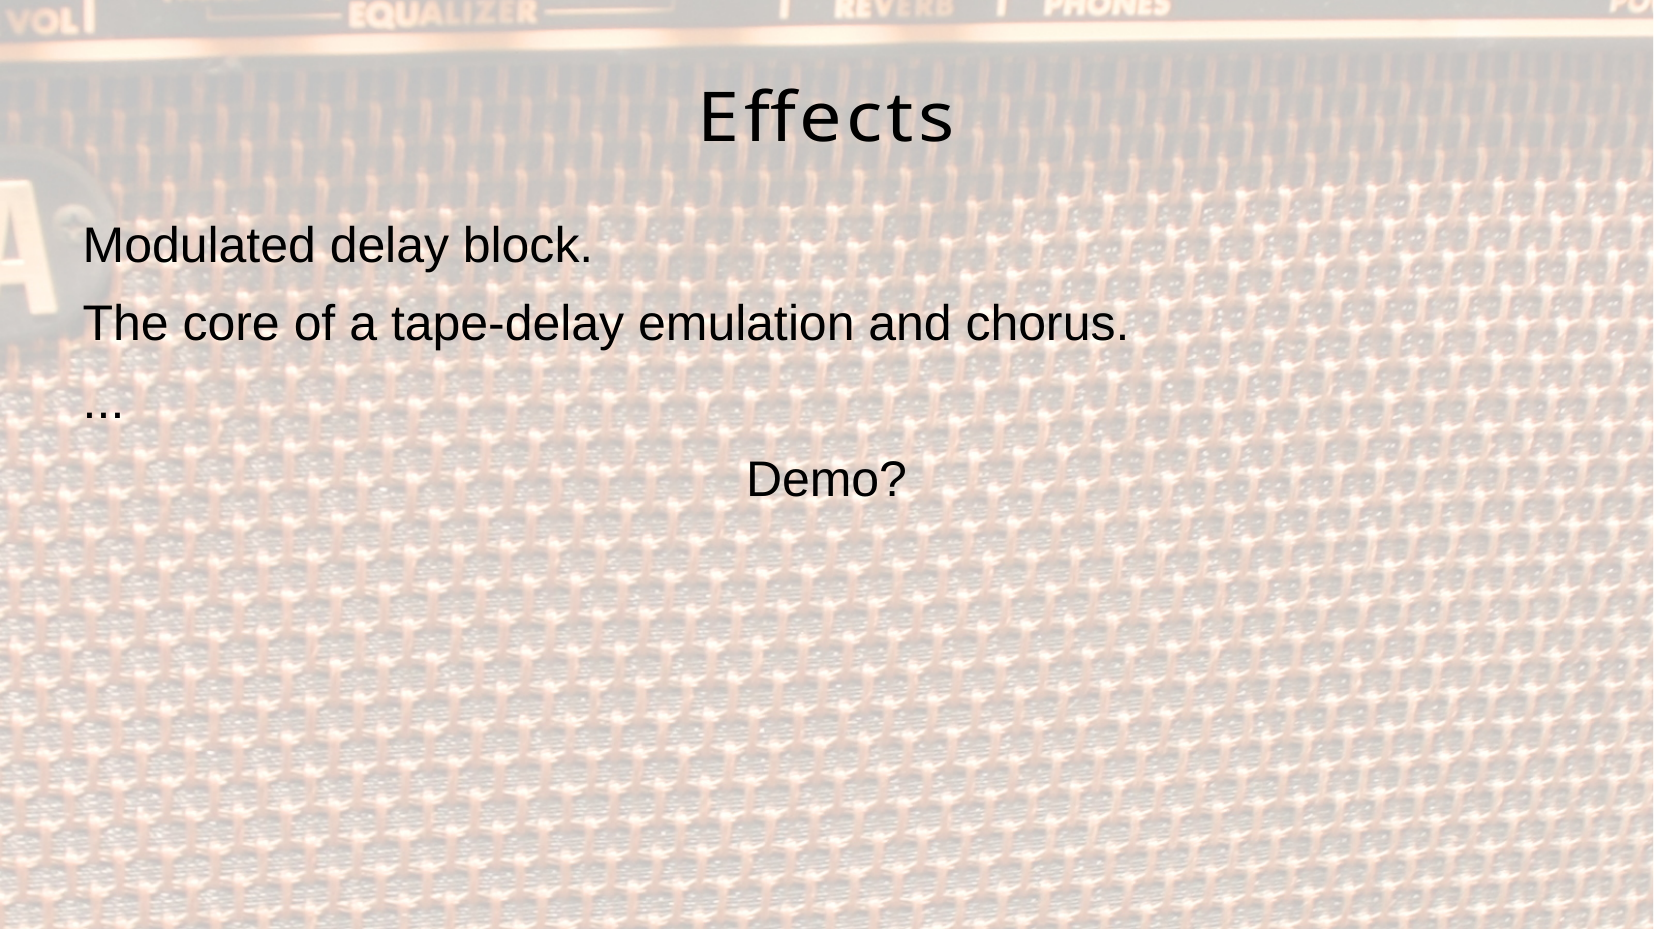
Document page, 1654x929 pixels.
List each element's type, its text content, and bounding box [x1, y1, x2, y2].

list Modulated delay block. The core of a tape-delay emulation and chorus. ... Demo? [82, 217, 1571, 756]
title Effects [82, 36, 1571, 192]
picture [0, 0, 1654, 929]
